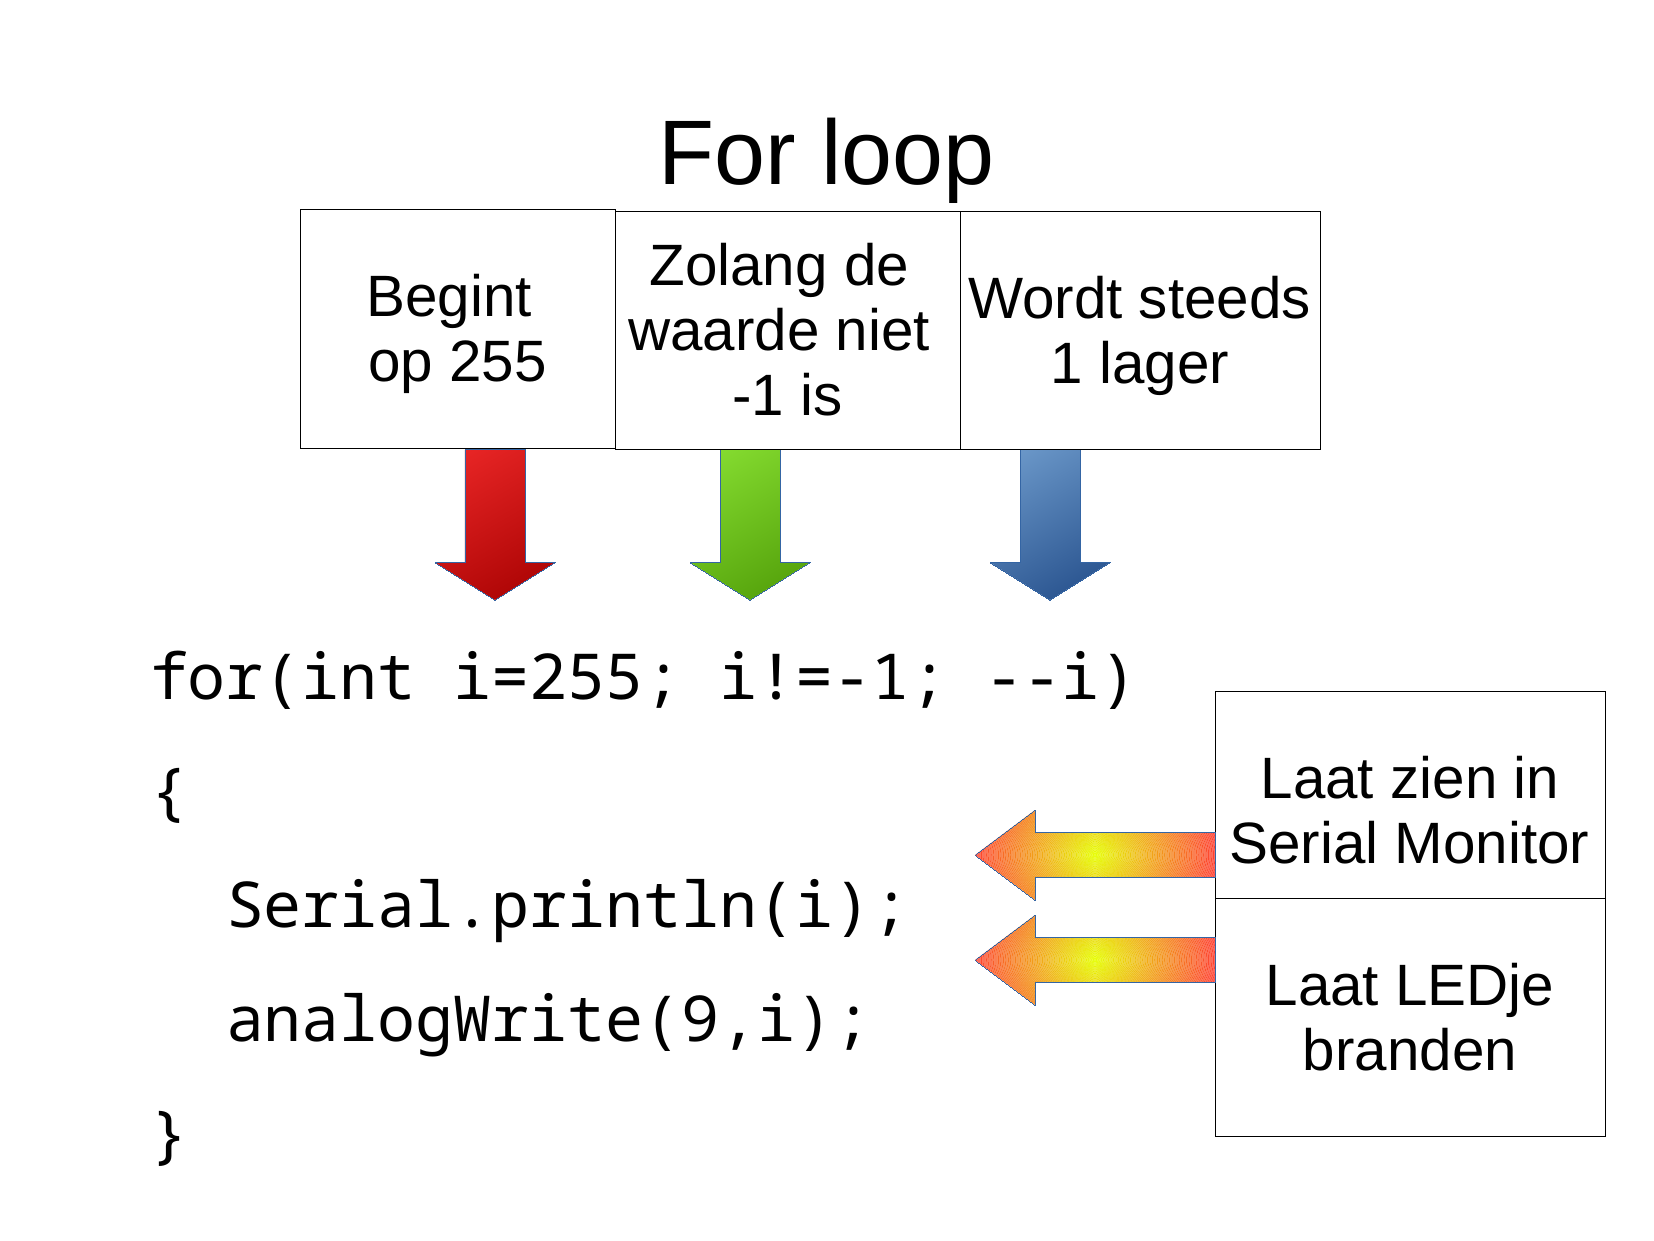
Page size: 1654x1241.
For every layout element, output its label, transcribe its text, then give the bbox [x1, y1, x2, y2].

text_box Begint op 255 [300, 209, 616, 449]
text_box Wordt steeds 1 lager [960, 211, 1321, 450]
text_box [690, 450, 811, 601]
text_box [435, 449, 556, 601]
text_box [990, 450, 1111, 601]
text_box Laat zien in Serial Monitor [1215, 691, 1606, 898]
text_box [975, 810, 1216, 901]
list for(int i=255; i!=-1; --i) { Serial.println(i); analogWrite(9,i); } [82, 290, 1571, 1186]
text_box Zolang de waarde niet -1 is [615, 211, 960, 450]
title For loop [82, 49, 1571, 257]
text_box Laat LEDje branden [1215, 898, 1606, 1137]
text_box [975, 915, 1216, 1006]
